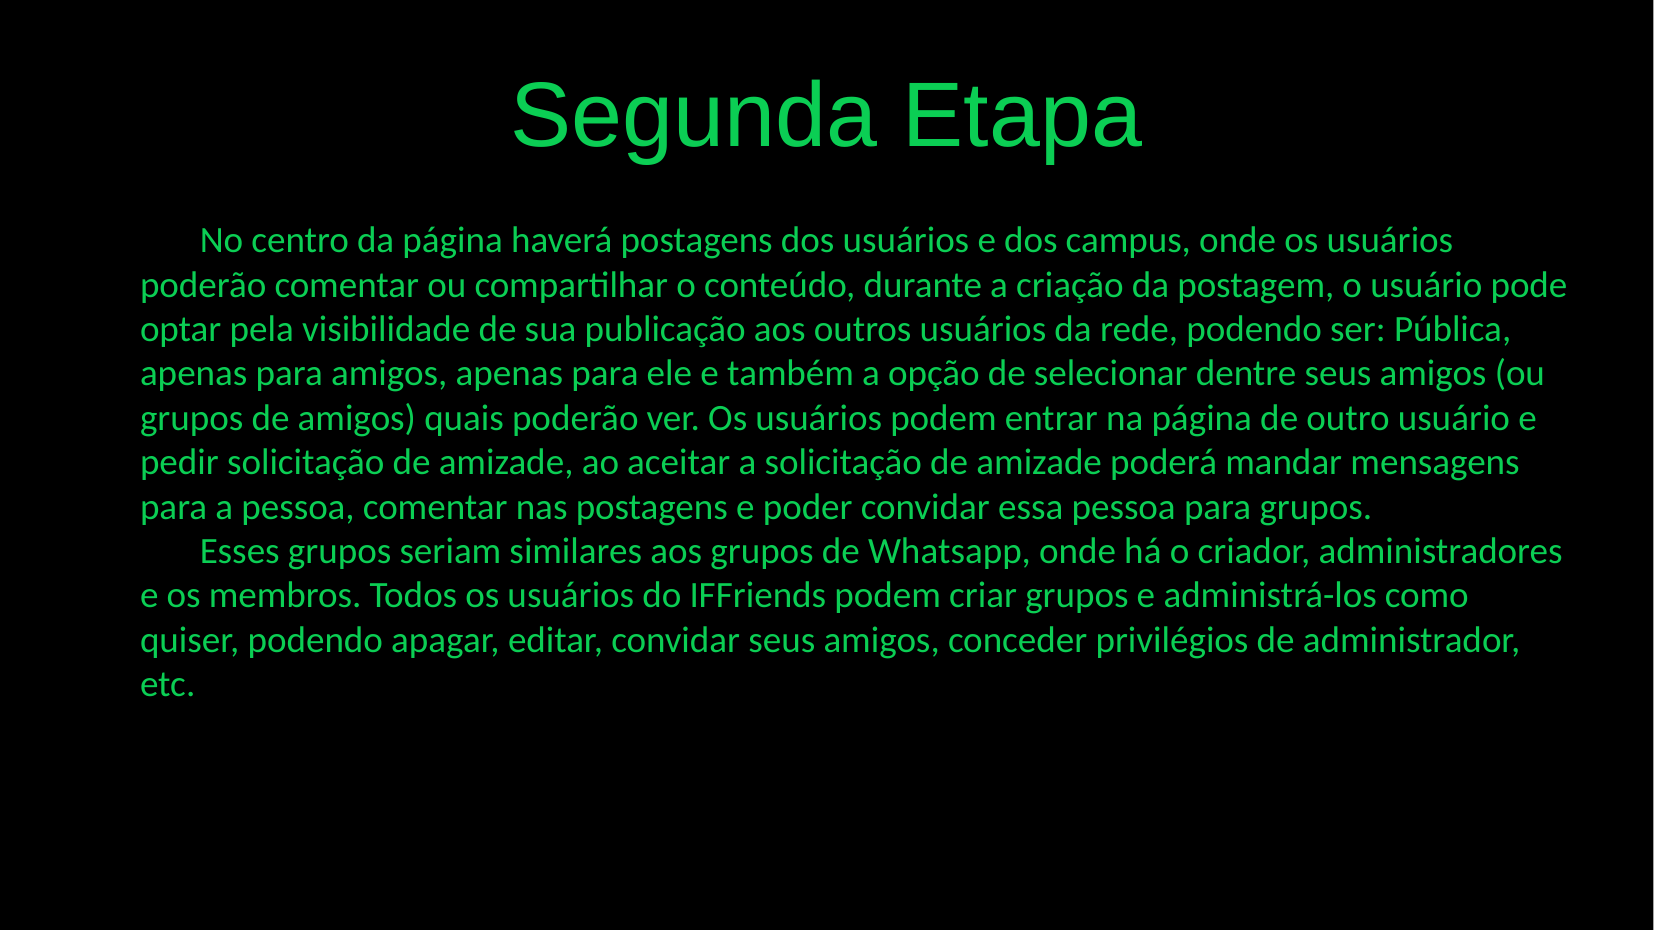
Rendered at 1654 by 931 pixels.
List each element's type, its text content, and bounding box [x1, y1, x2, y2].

list No centro da página haverá postagens dos usuários e dos campus, onde os usuários poderão comentar ou compartilhar o conteúdo, durante a criação da postagem, o usuário pode optar pela visibilidade de sua publicação aos outros usuários da rede, podendo ser: Pública, apenas para amigos, apenas para ele e também a opção de selecionar dentre seus amigos (ou grupos de amigos) quais poderão ver. Os usuários podem entrar na página de outro usuário e pedir solicitação de amizade, ao aceitar a solicitação de amizade poderá mandar mensagens para a pessoa, comentar nas postagens e poder convidar essa pessoa para grupos. Esses grupos seriam similares aos grupos de Whatsapp, onde há o criador, administradores e os membros. Todos os usuários do IFFriends podem criar grupos e administrá-los como quiser, podendo apagar, editar, convidar seus amigos, conceder privilégios de administrador, etc. [82, 217, 1571, 757]
title Segunda Etapa [82, 37, 1571, 193]
